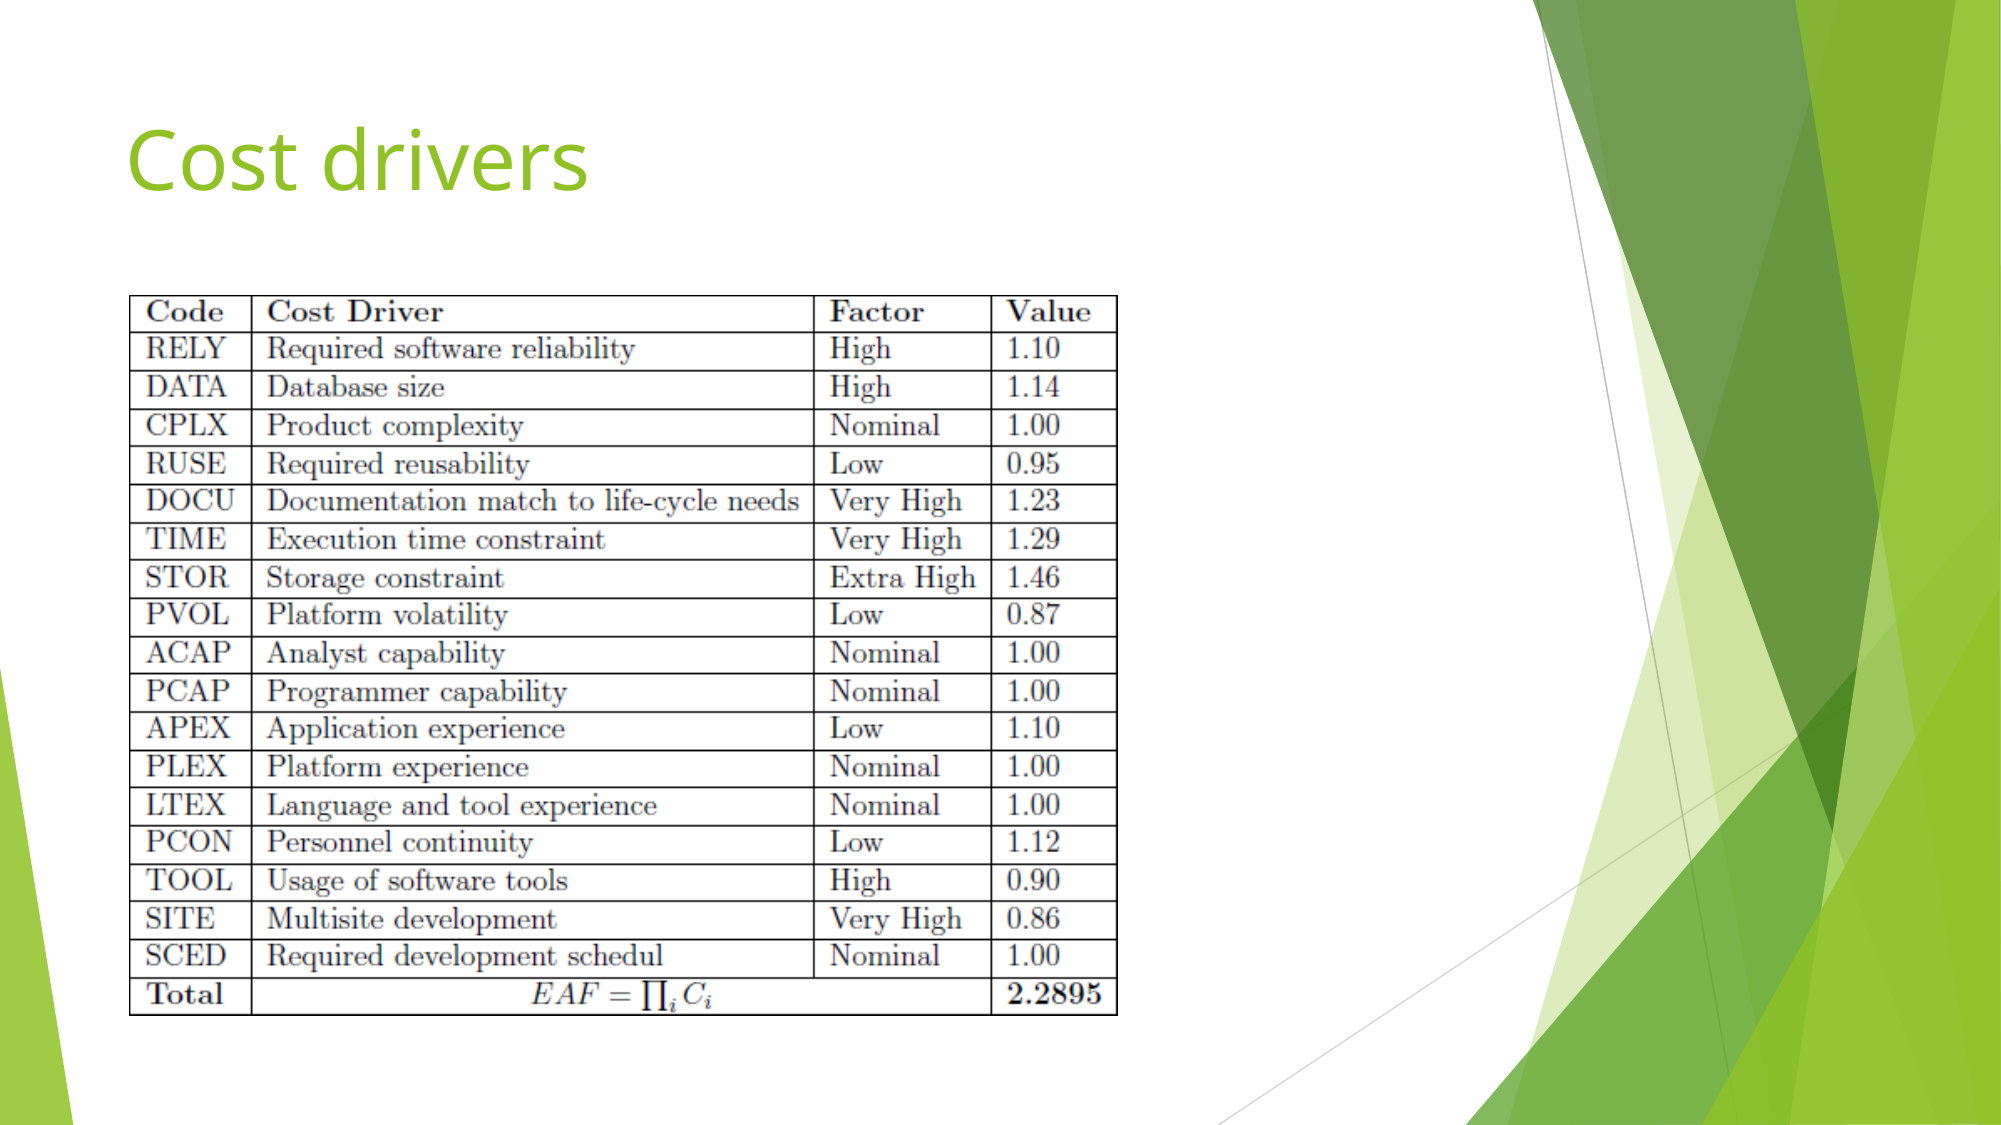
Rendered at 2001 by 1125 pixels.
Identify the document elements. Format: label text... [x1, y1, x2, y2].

picture [129, 295, 1118, 1016]
title Cost drivers [111, 99, 1522, 317]
